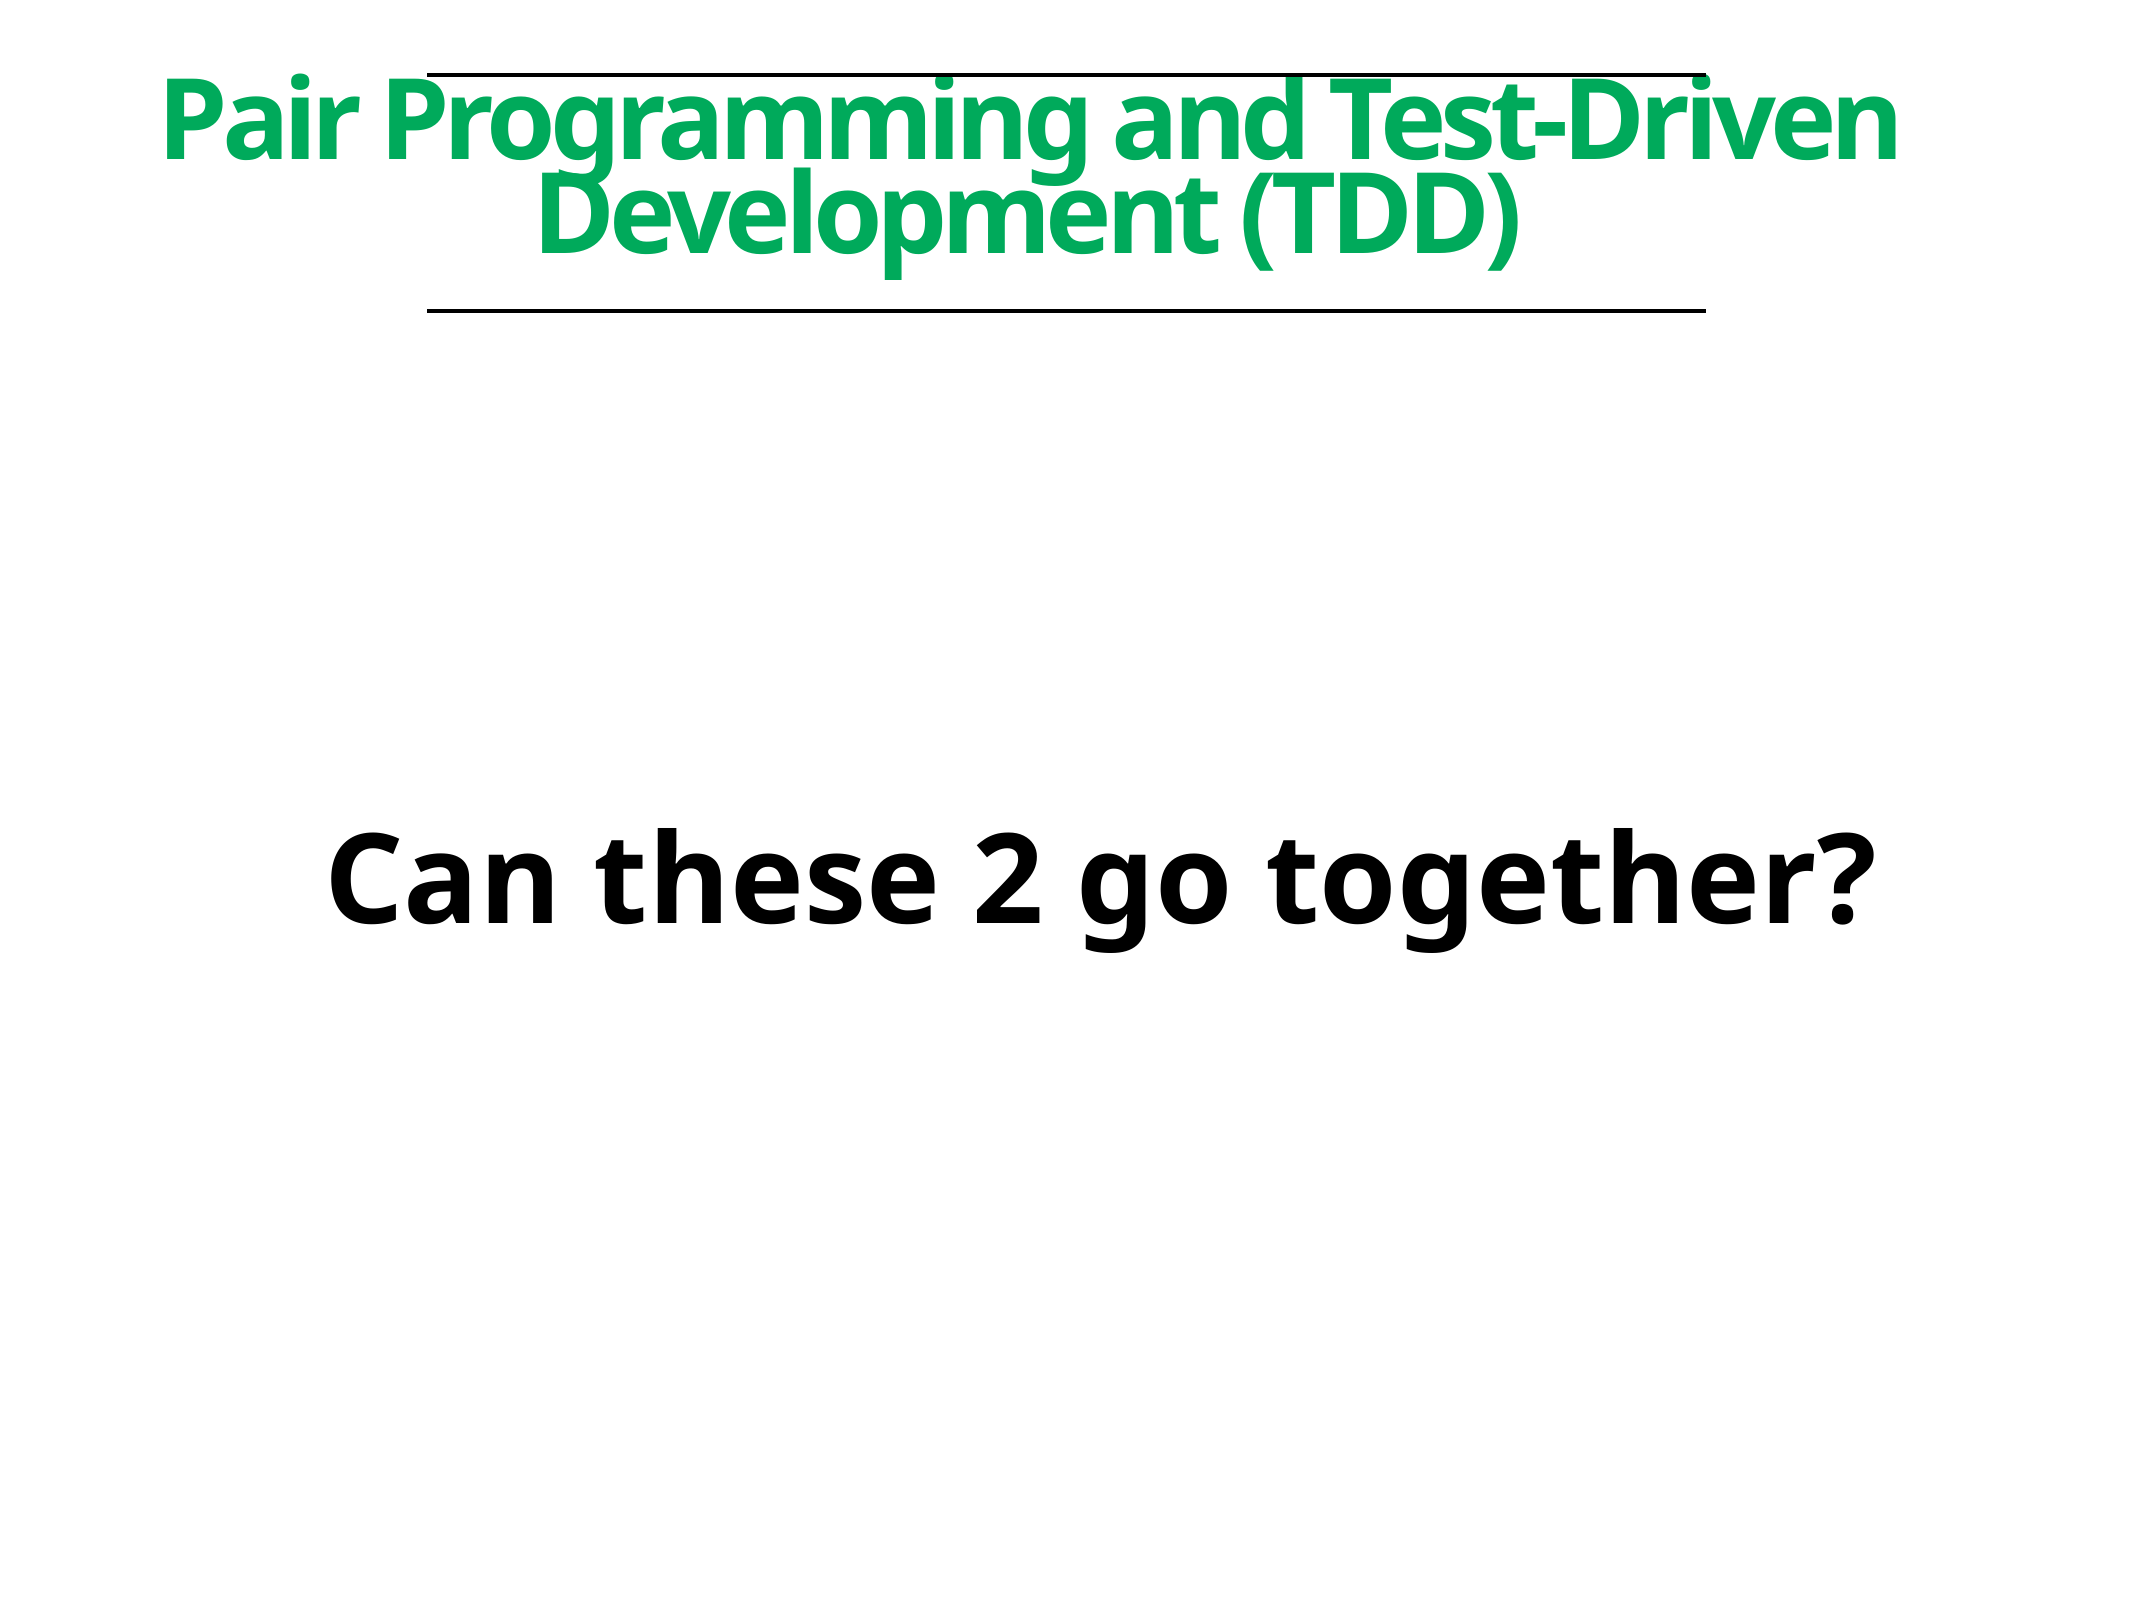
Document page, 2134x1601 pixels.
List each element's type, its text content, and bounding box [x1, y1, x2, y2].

text_box Can these 2 go together? [249, 714, 1936, 1036]
title Pair Programming and Test-Driven Development (TDD) [120, 86, 1936, 271]
